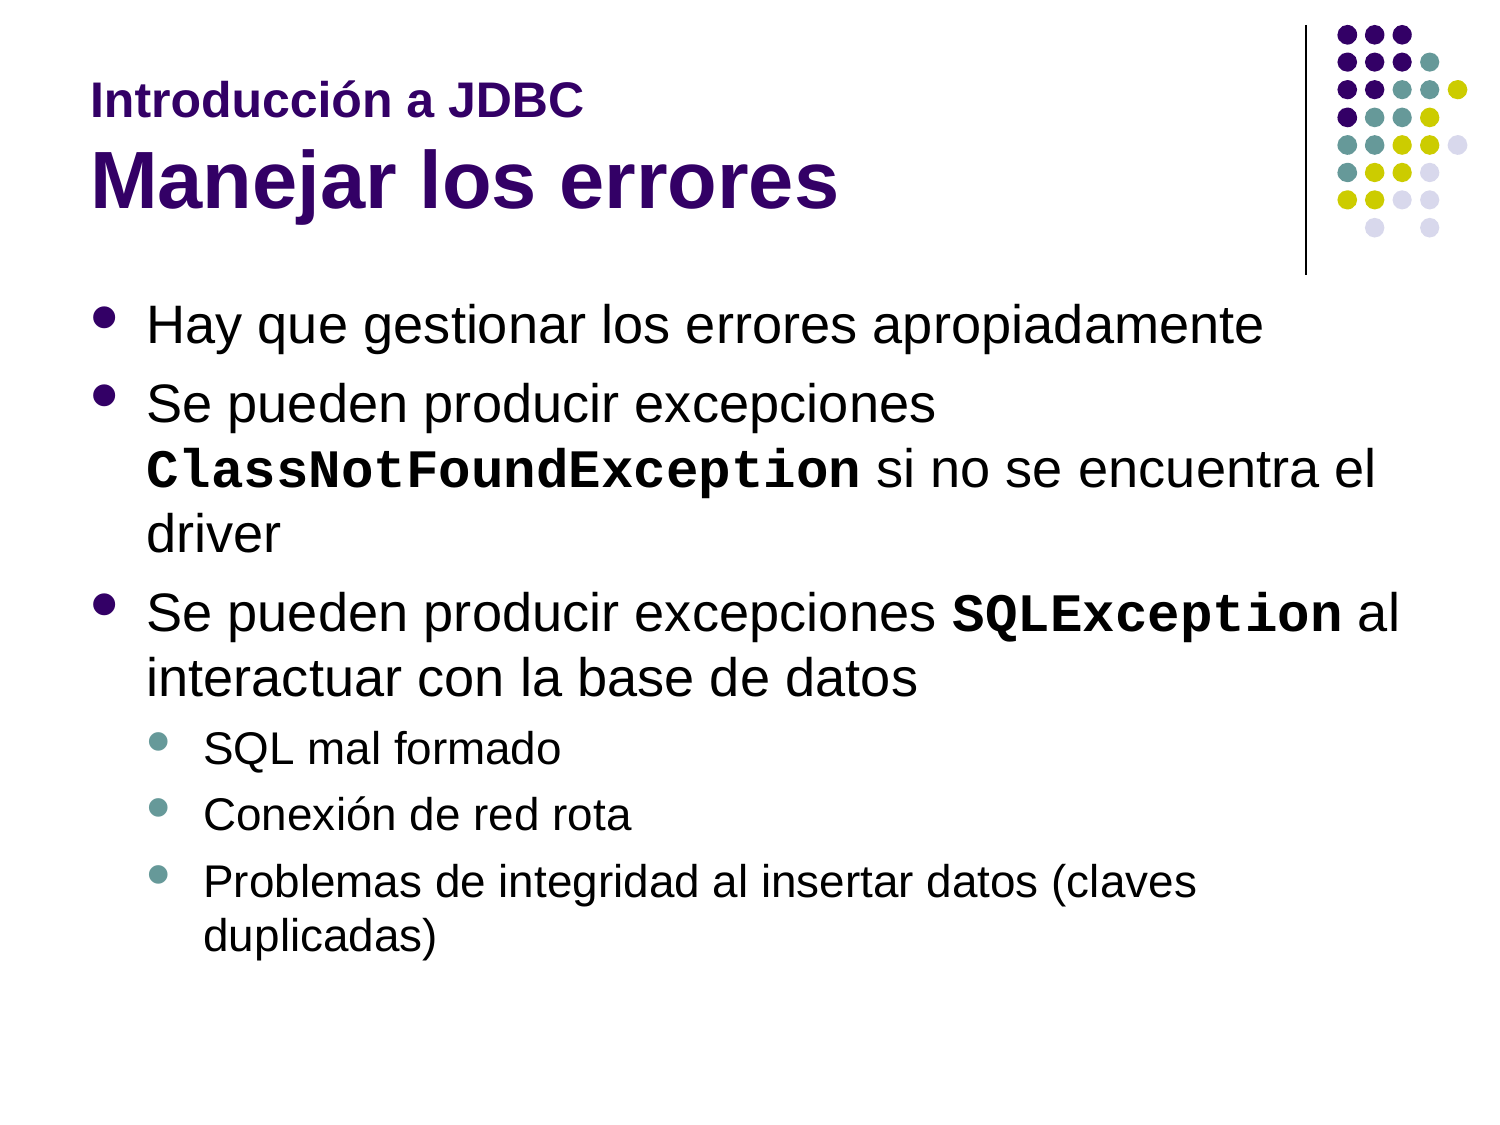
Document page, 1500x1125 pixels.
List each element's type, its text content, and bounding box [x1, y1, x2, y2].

list Hay que gestionar los errores apropiadamente Se pueden producir excepciones ClassNotFoundException si no se encuentra el driver Se pueden producir excepciones SQLException al interactuar con la base de datos SQL mal formado Conexión de red rota Problemas de integridad al insertar datos (claves duplicadas) [75, 282, 1426, 1006]
title Introducción a JDBC Manejar los errores [74, 20, 1313, 233]
